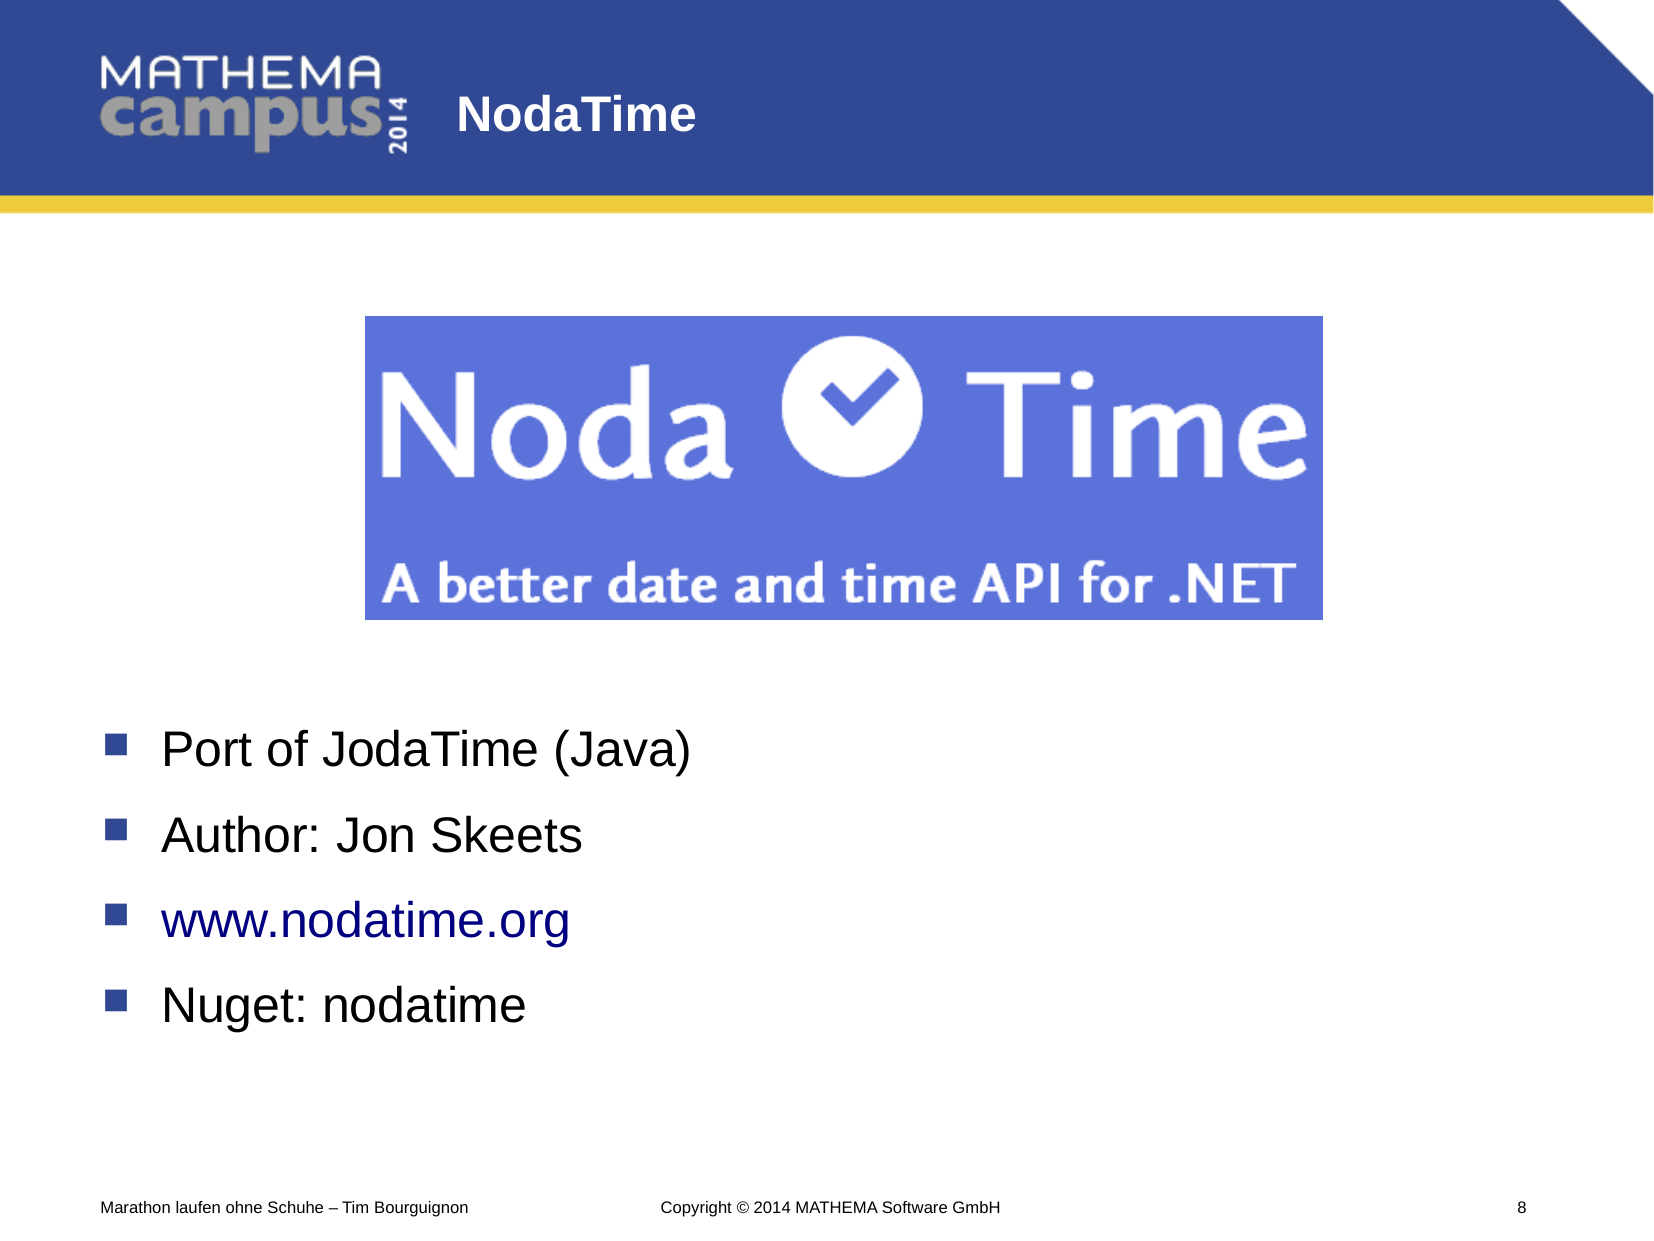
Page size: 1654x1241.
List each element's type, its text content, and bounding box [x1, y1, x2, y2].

picture [0, 0, 1654, 217]
title NodaTime [456, 68, 1528, 160]
list Port of JodaTime (Java) Author: Jon Skeets www.nodatime.org Nuget: nodatime [101, 295, 1528, 1139]
picture [365, 316, 1323, 620]
